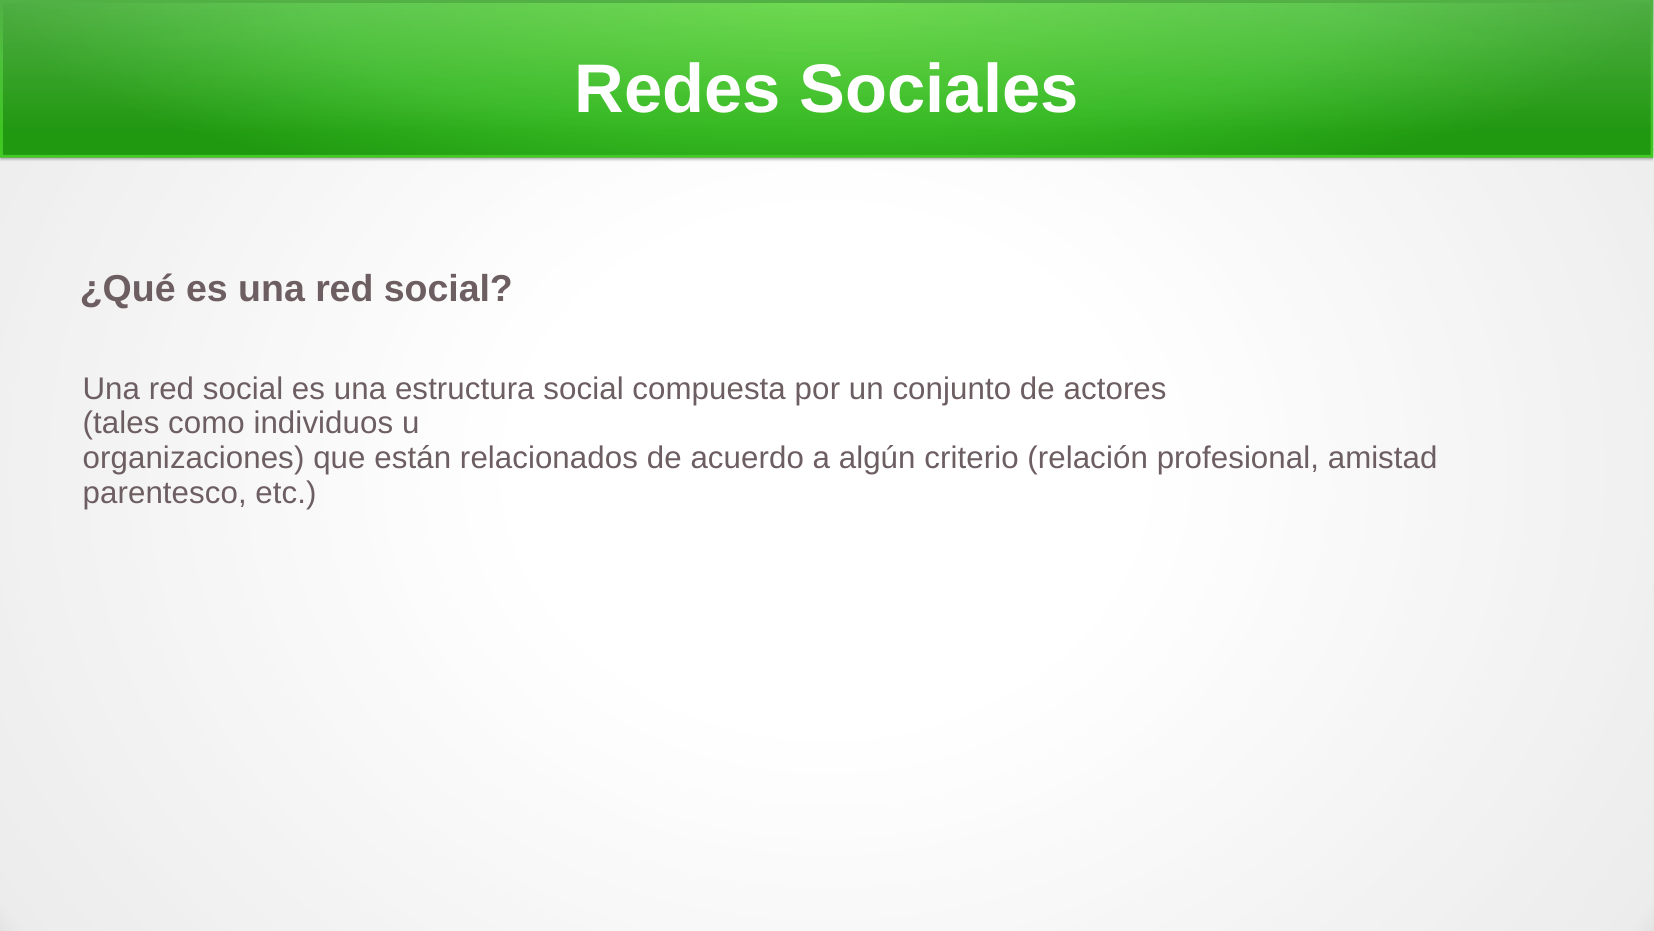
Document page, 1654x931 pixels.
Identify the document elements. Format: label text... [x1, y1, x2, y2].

title Redes Sociales [82, 35, 1571, 142]
text_box Una red social es una estructura social compuesta por un conjunto de actores (tales como individuos u organizaciones) que están relacionados de acuerdo a algún criterio (relación profesional, amistad parentesco, etc.) [82, 371, 1489, 543]
text_box ¿Qué es una red social? [64, 259, 939, 317]
